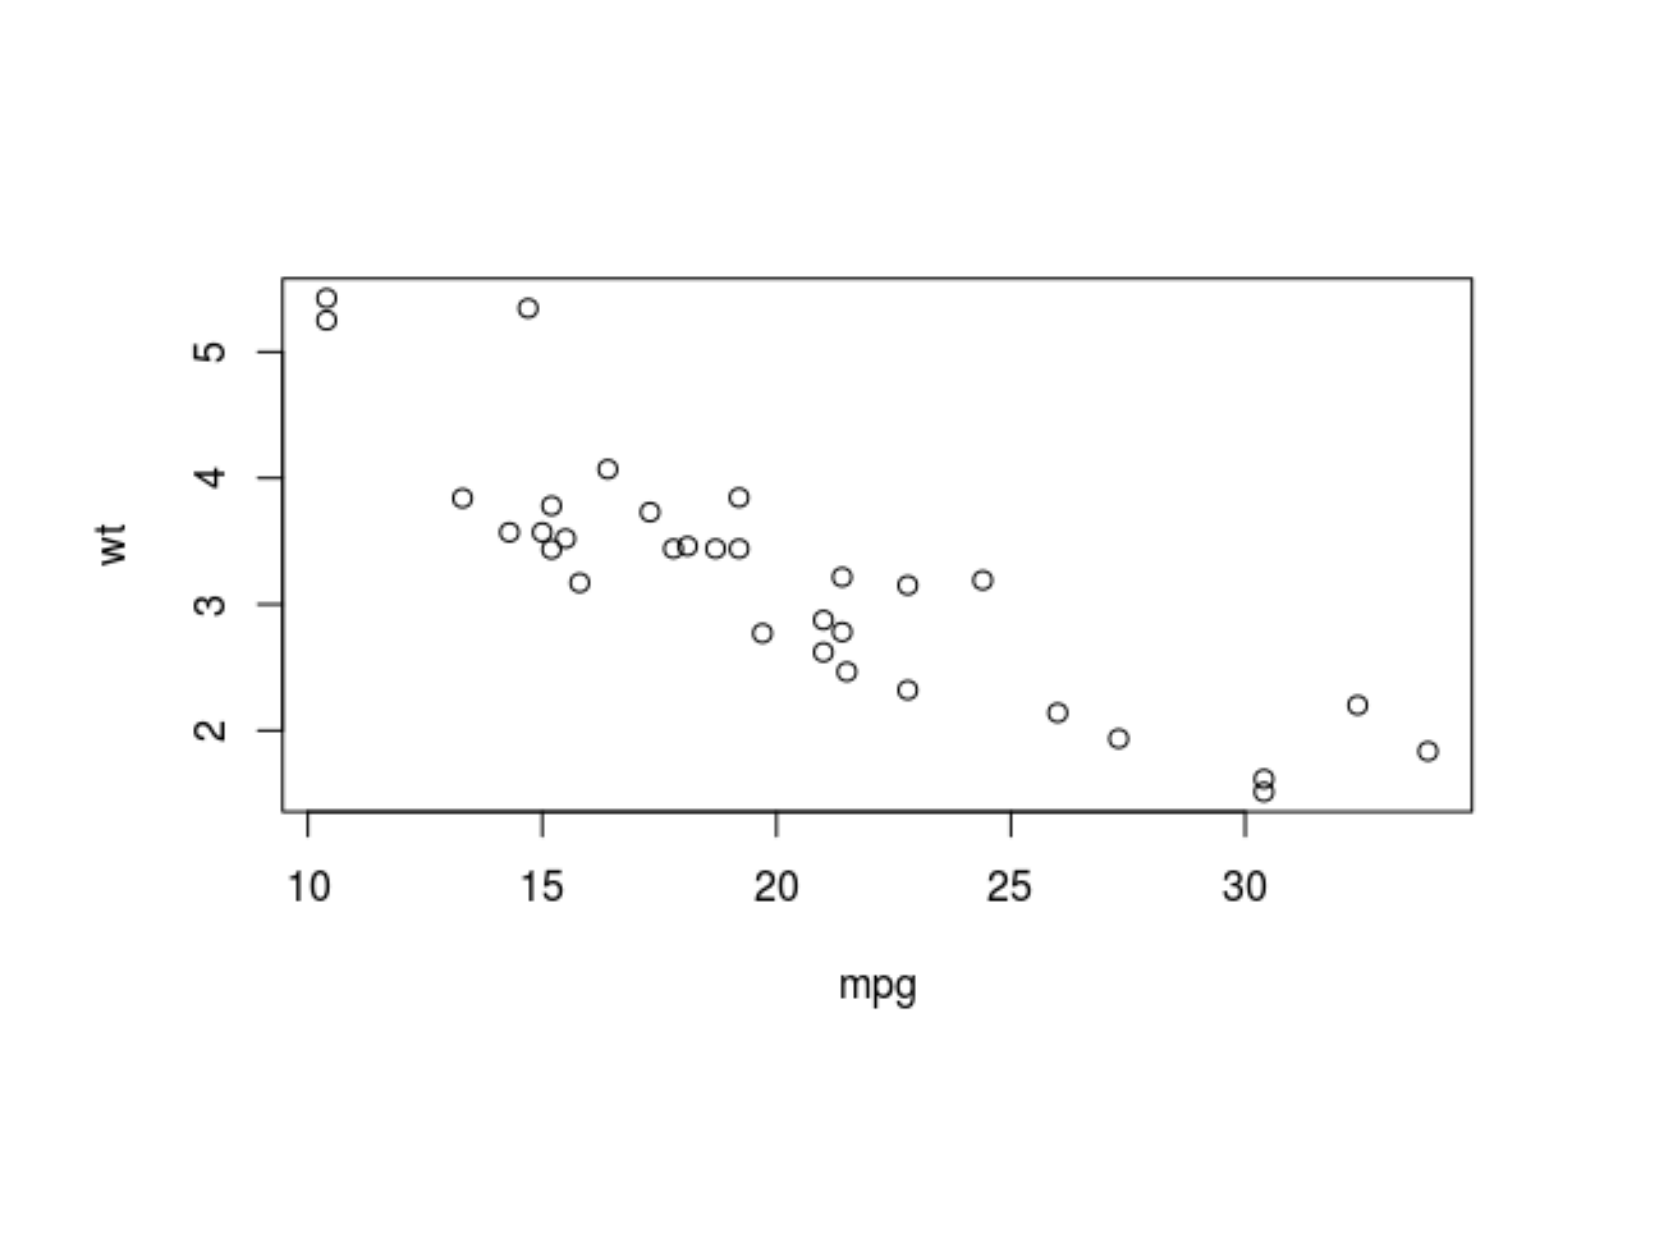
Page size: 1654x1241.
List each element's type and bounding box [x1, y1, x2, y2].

picture [82, 78, 1576, 1063]
